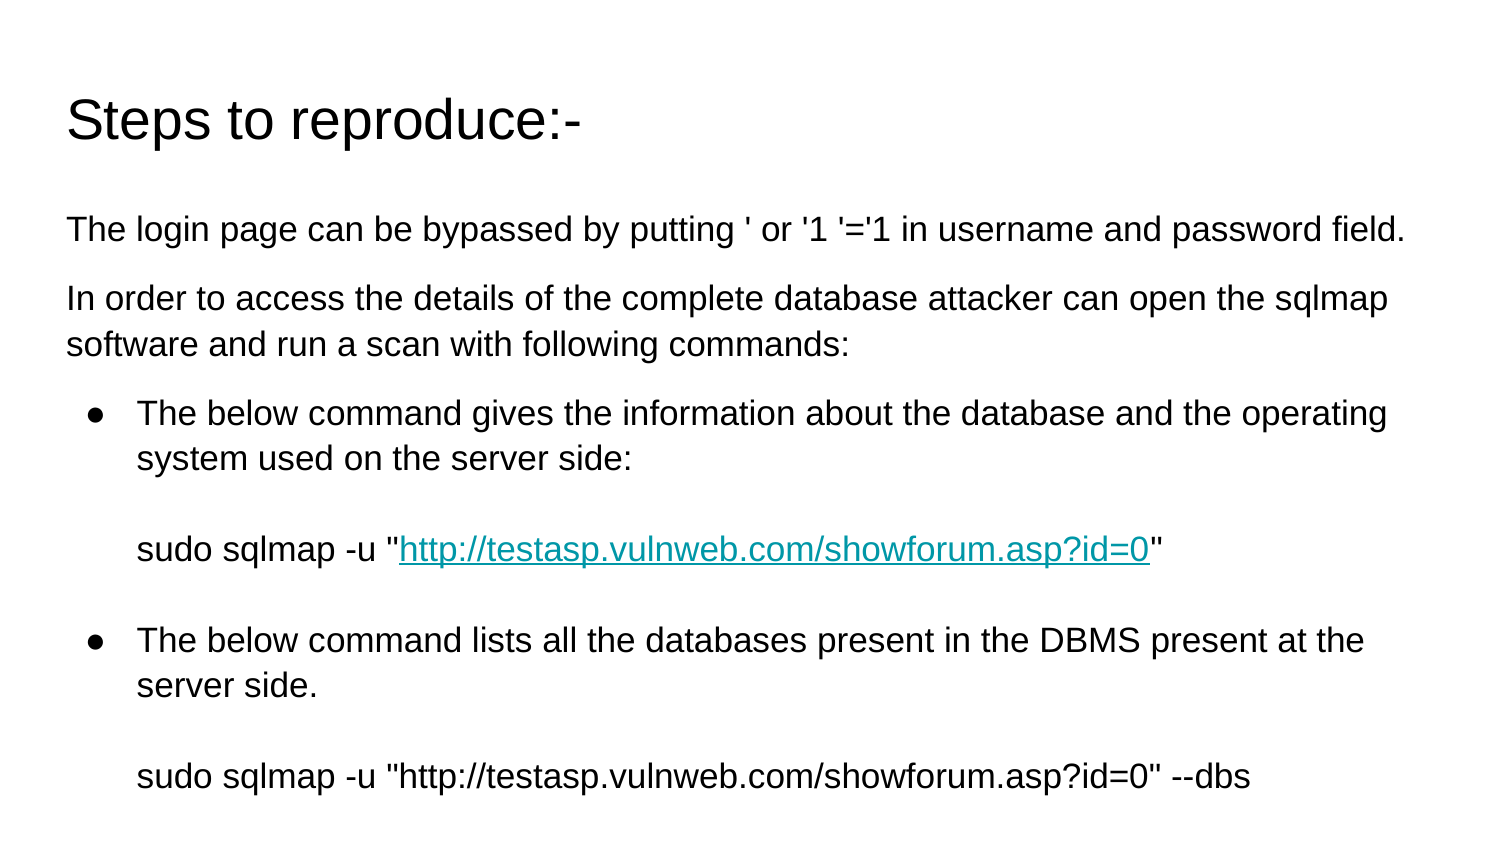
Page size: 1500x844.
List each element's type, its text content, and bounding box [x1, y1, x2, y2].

title Steps to reproduce:- [51, 72, 1449, 167]
list The login page can be bypassed by putting ' or '1 '='1 in username and password field. In order to access the details of the complete database attacker can open the sqlmap software and run a scan with following commands: The below command gives the information about the database and the operating system used on the server side: sudo sqlmap -u "http://testasp.vulnweb.com/showforum.asp?id=0" The below command lists all the databases present in the DBMS present at the server side. sudo sqlmap -u "http://testasp.vulnweb.com/showforum.asp?id=0" --dbs [51, 189, 1449, 823]
